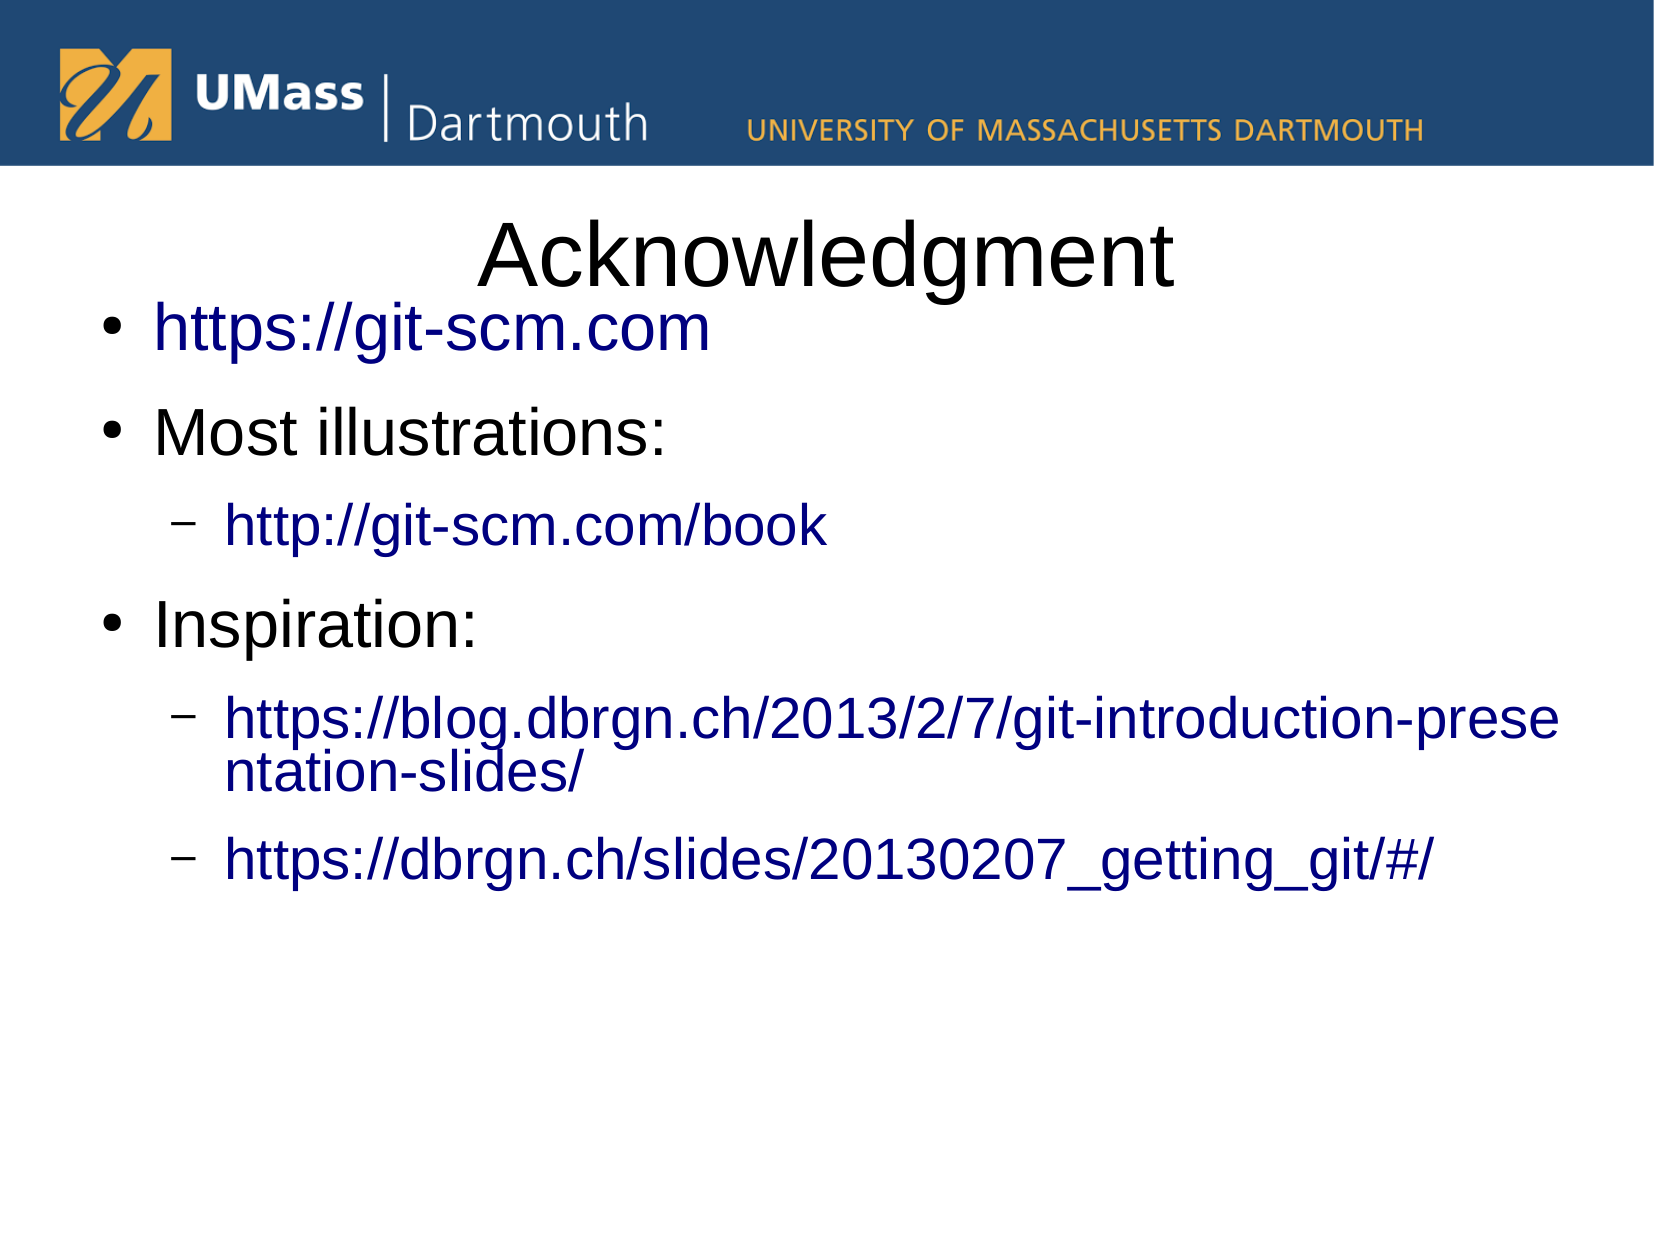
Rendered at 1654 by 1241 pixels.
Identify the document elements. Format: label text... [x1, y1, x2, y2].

list https://git-scm.com Most illustrations: http://git-scm.com/book Inspiration: https://blog.dbrgn.ch/2013/2/7/git-introduction-presentation-slides/ https://dbrgn.ch/slides/20130207_getting_git/#/ [82, 290, 1571, 1010]
title Acknowledgment [82, 180, 1571, 290]
picture [0, 0, 1654, 166]
